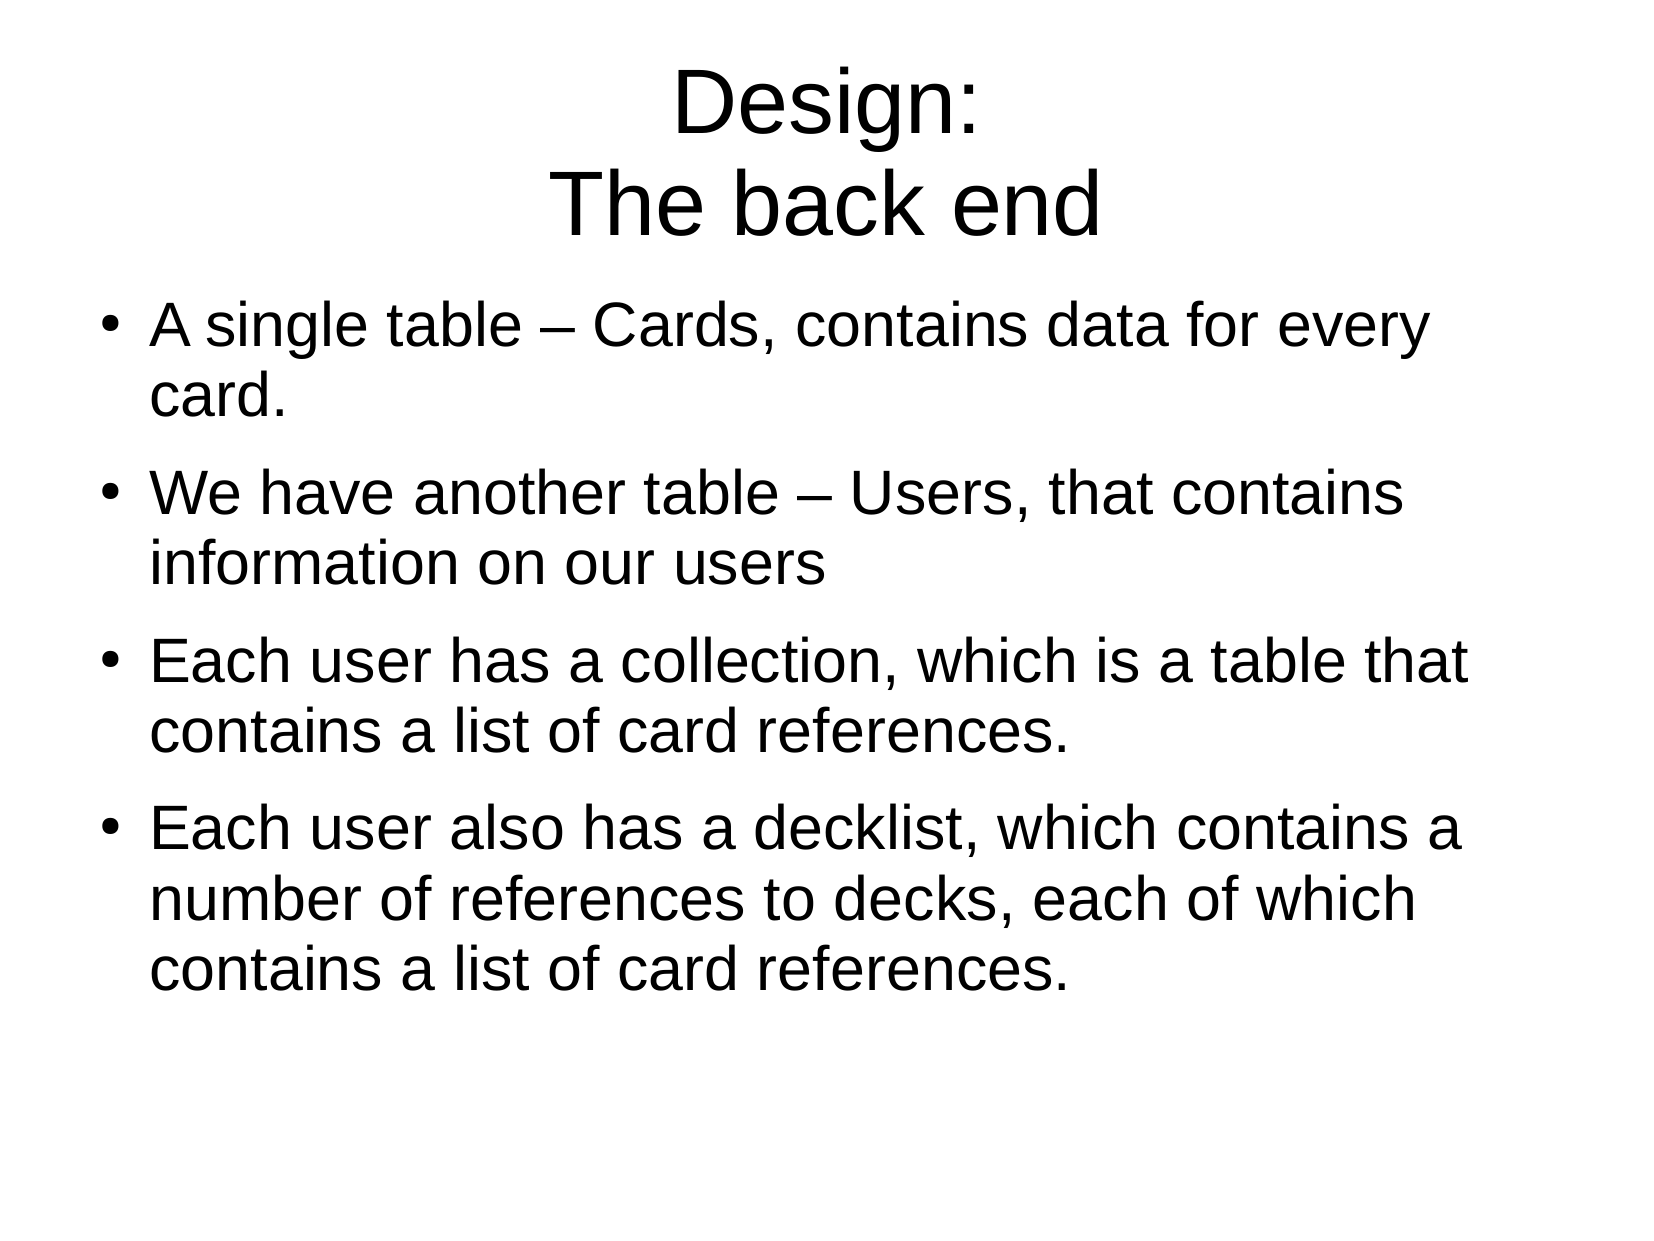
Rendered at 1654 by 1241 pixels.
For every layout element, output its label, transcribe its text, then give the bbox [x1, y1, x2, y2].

list A single table – Cards, contains data for every card. We have another table – Users, that contains information on our users Each user has a collection, which is a table that contains a list of card references. Each user also has a decklist, which contains a number of references to decks, each of which contains a list of card references. [82, 290, 1571, 1010]
title Design: The back end [82, 49, 1571, 257]
